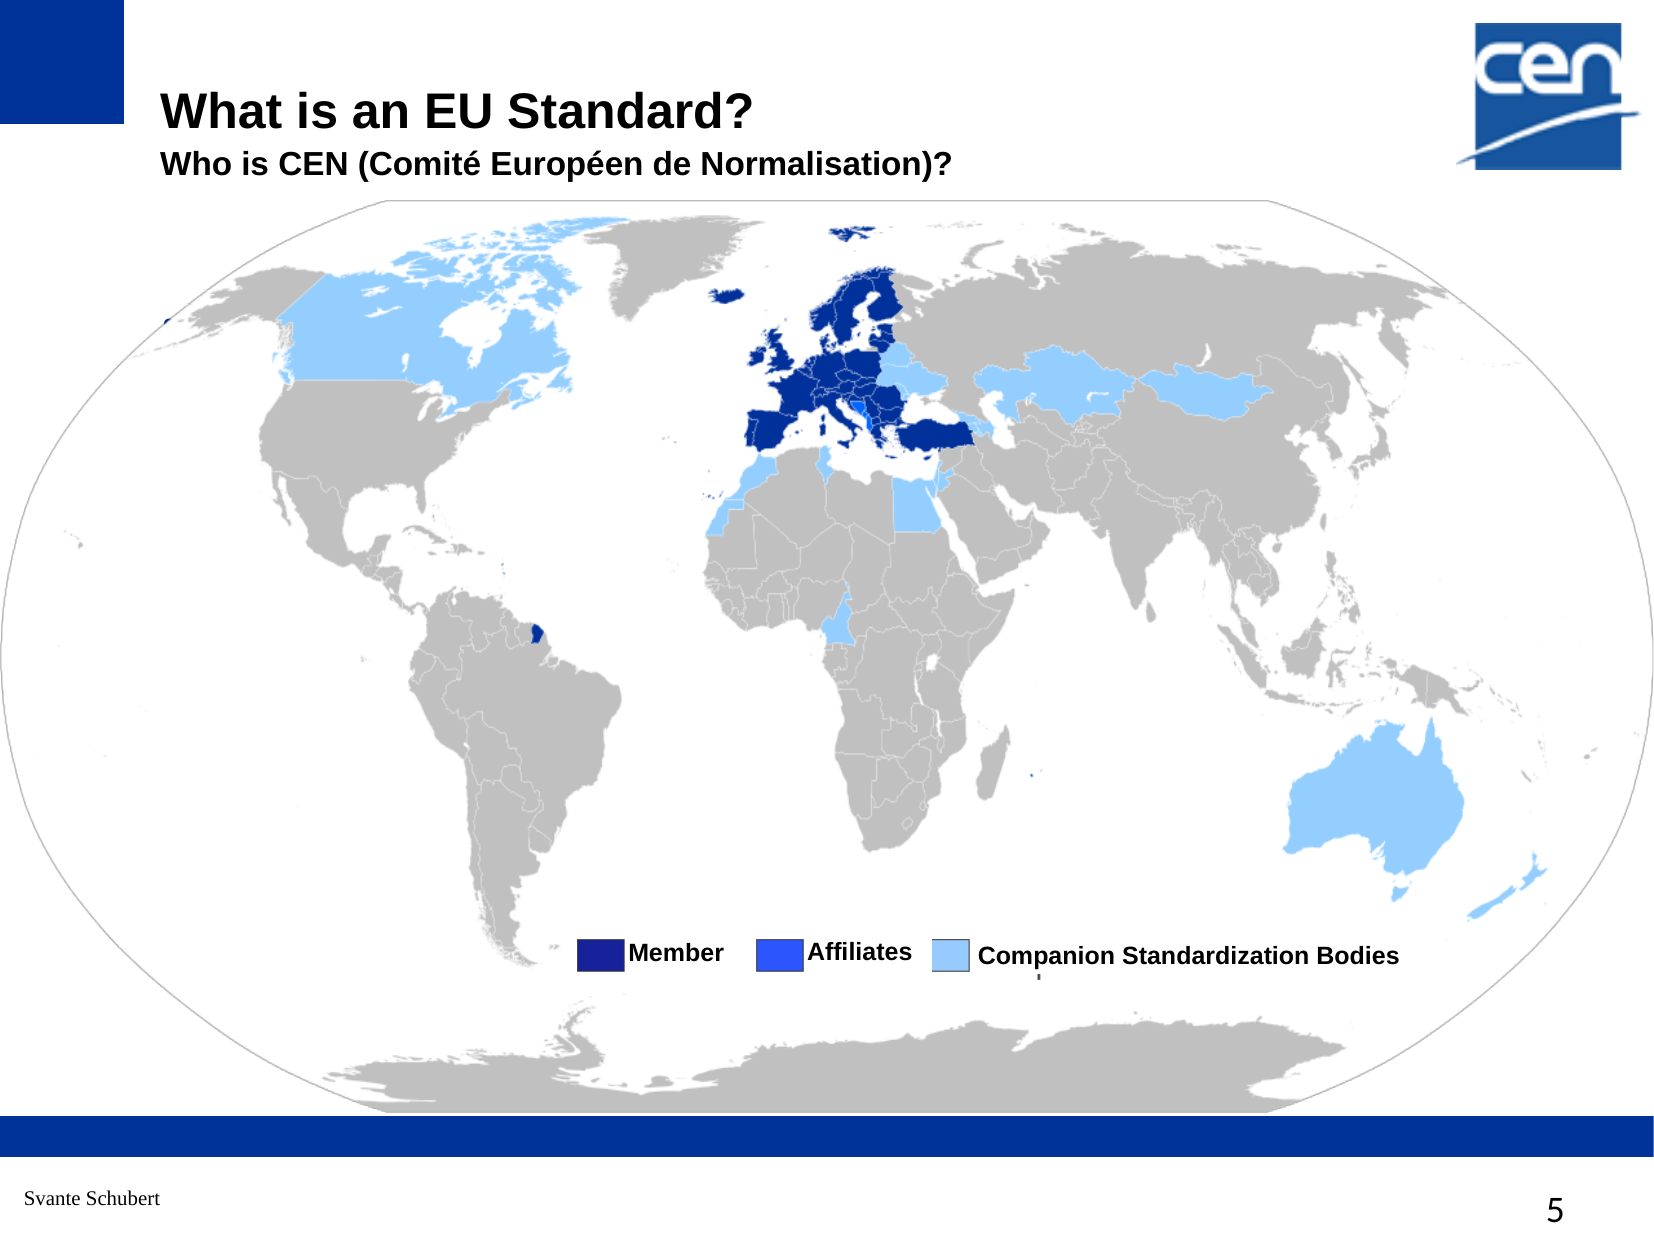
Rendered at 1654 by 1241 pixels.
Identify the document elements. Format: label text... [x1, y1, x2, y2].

title What is an EU Standard? Who is CEN (Comité Européen de Normalisation)? [160, 74, 1530, 200]
text_box Companion Standardization Bodies [977, 941, 1464, 974]
text_box Member [628, 930, 753, 981]
text_box Svante Schubert [24, 1187, 589, 1219]
picture [0, 200, 1654, 1114]
picture [1456, 23, 1642, 170]
text_box Affiliates [807, 929, 932, 979]
